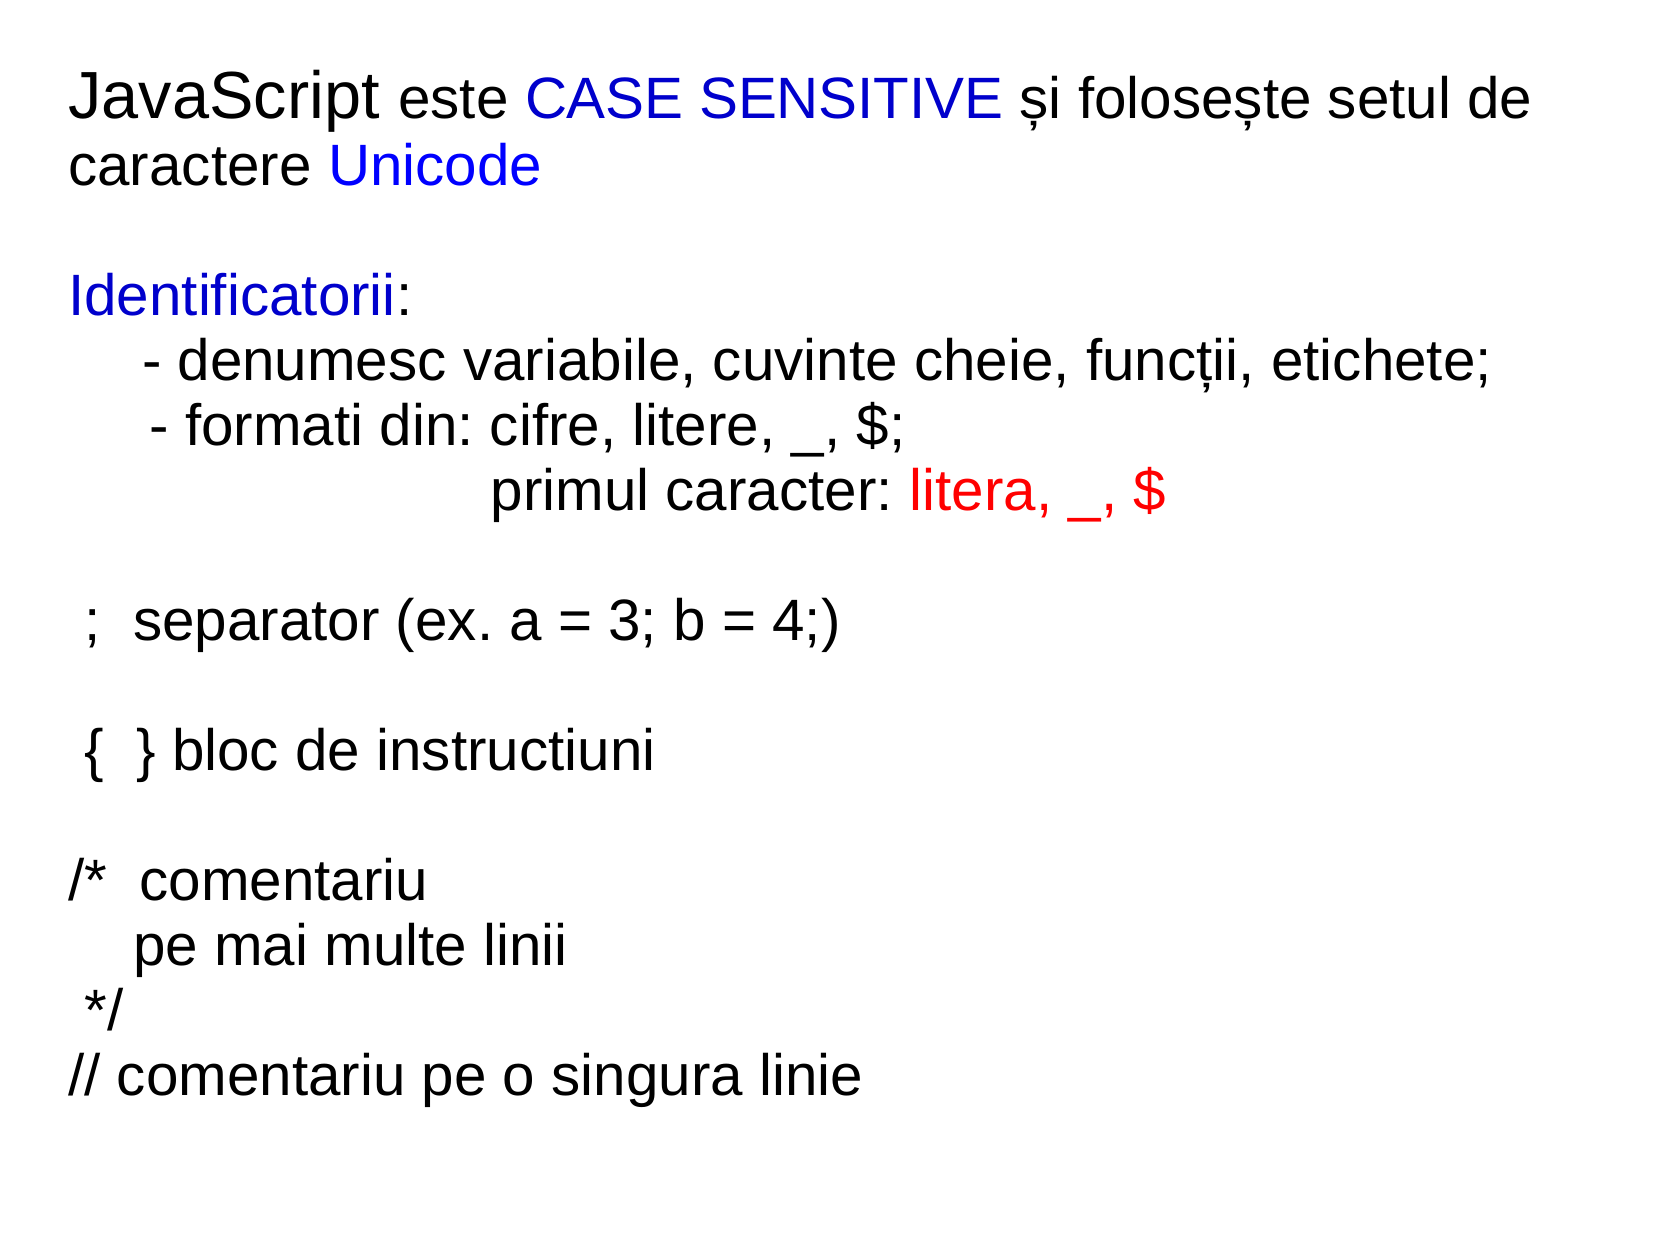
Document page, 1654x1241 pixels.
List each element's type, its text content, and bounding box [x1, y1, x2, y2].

text_box JavaScript este CASE SENSITIVE și folosește setul de caractere Unicode Identificatorii: - denumesc variabile, cuvinte cheie, funcții, etichete; - formati din: cifre, litere, _, $; primul caracter: litera, _, $ ; separator (ex. a = 3; b = 4;) { } bloc de instructiuni /* comentariu pe mai multe linii */ // comentariu pe o singura linie [53, 50, 1627, 1223]
